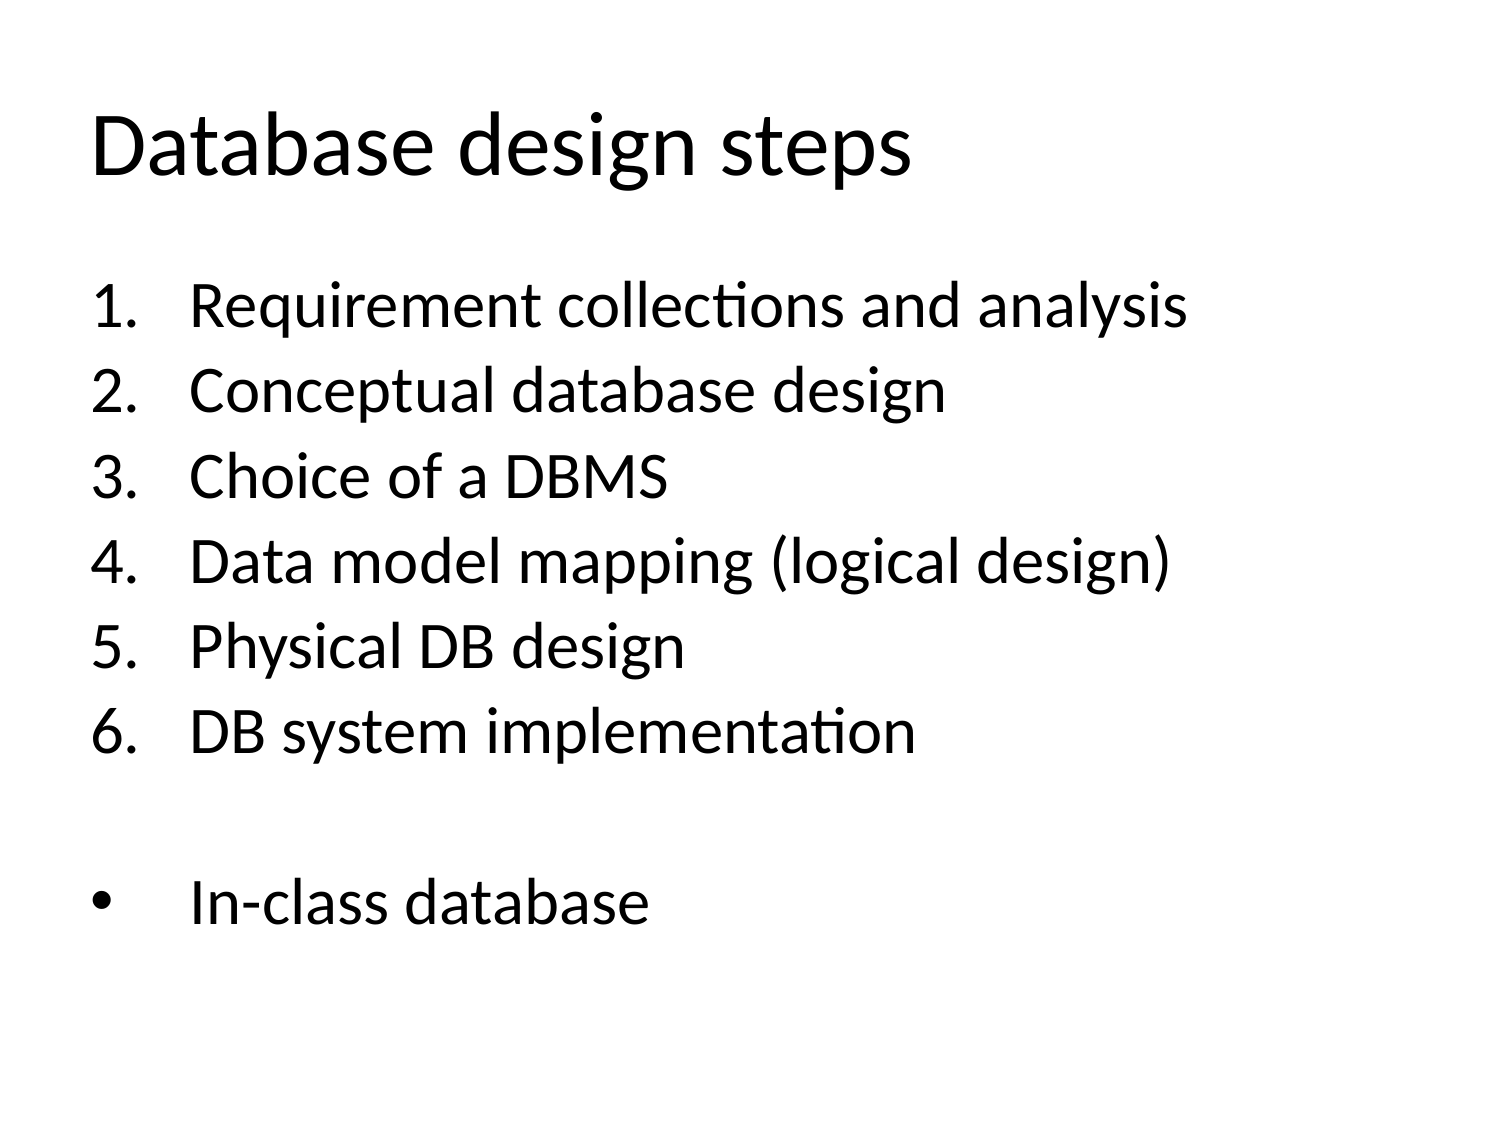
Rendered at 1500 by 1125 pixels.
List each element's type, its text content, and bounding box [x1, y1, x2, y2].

list Requirement collections and analysis Conceptual database design Choice of a DBMS Data model mapping (logical design) Physical DB design DB system implementation In-class database [75, 262, 1425, 1005]
title Database design steps [75, 45, 1425, 233]
